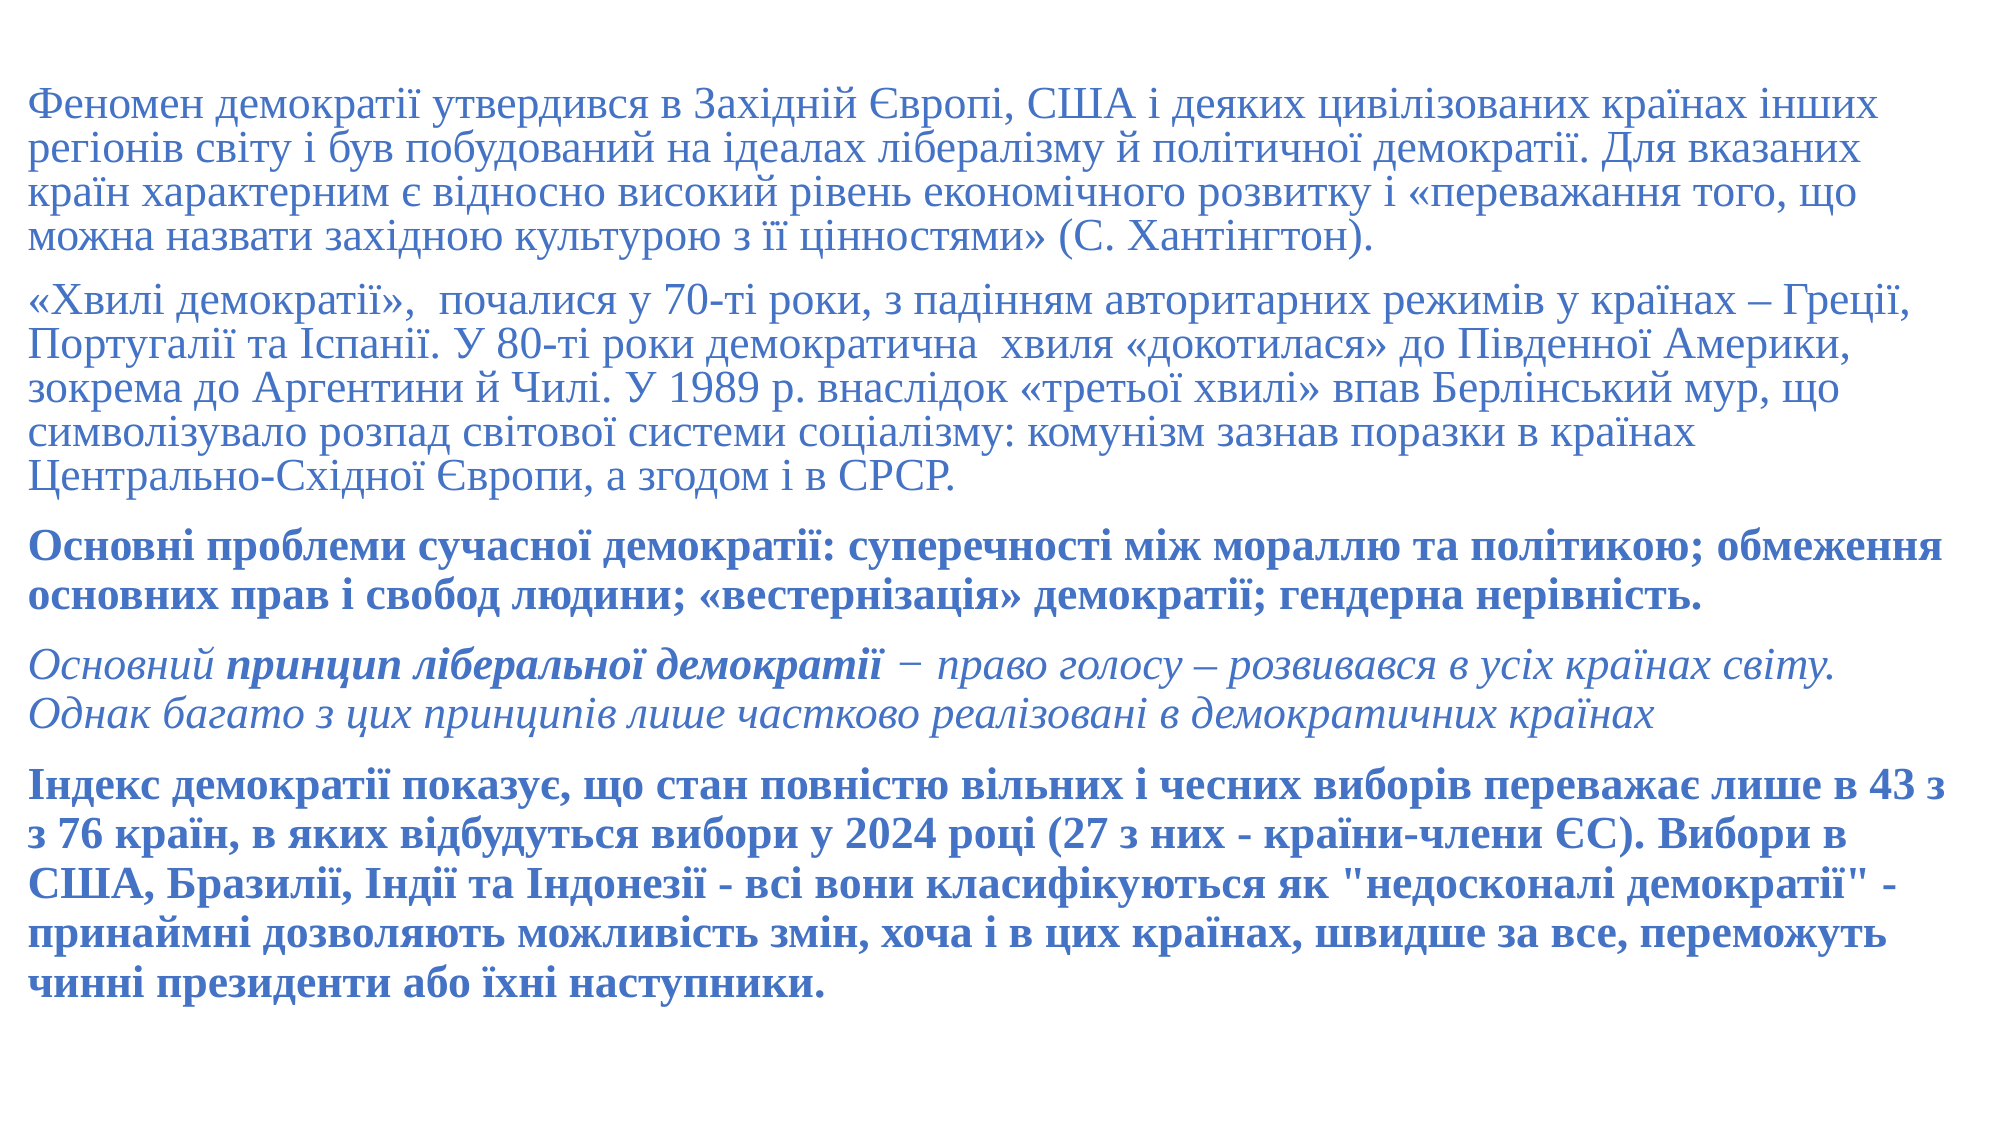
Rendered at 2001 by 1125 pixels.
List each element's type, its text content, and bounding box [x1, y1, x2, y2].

list Феномен демократії утвердився в Західній Європі, США і деяких цивілізованих країнах інших регіонів світу і був побудований на ідеалах лібералізму й політичної демократії. Для вказаних країн характерним є відносно високий рівень економічного розвитку і «переважання того, що можна назвати західною культурою з її цінностями» (С. Хантінгтон). «Хвилі демократії», почалися у 70-ті роки, з падінням авторитарних режимів у країнах – Греції, Португалії та Іспанії. У 80-ті роки демократична хвиля «докотилася» до Південної Америки, зокрема до Аргентини й Чилі. У 1989 р. внаслідок «третьої хвилі» впав Берлінський мур, що символізувало розпад світової системи соціалізму: комунізм зазнав поразки в країнах Центрально-Східної Європи, а згодом і в СРСР. Основні проблеми сучасної демократії: суперечності між мораллю та політикою; обмеження основних прав і свобод людини; «вестернізація» демократії; гендерна нерівність. Основний принцип ліберальної демократії − право голосу – розвивався в усіх країнах світу. Однак багато з цих принципів лише частково реалізовані в демократичних країнах Індекс демократії показує, що стан повністю вільних і чесних виборів переважає лише в 43 з з 76 країн, в яких відбудуться вибори у 2024 році (27 з них - країни-члени ЄС). Вибори в США, Бразилії, Індії та Індонезії - всі вони класифікуються як "недосконалі демократії" - принаймні дозволяють можливість змін, хоча і в цих країнах, швидше за все, переможуть чинні президенти або їхні наступники. [12, 0, 1965, 1125]
